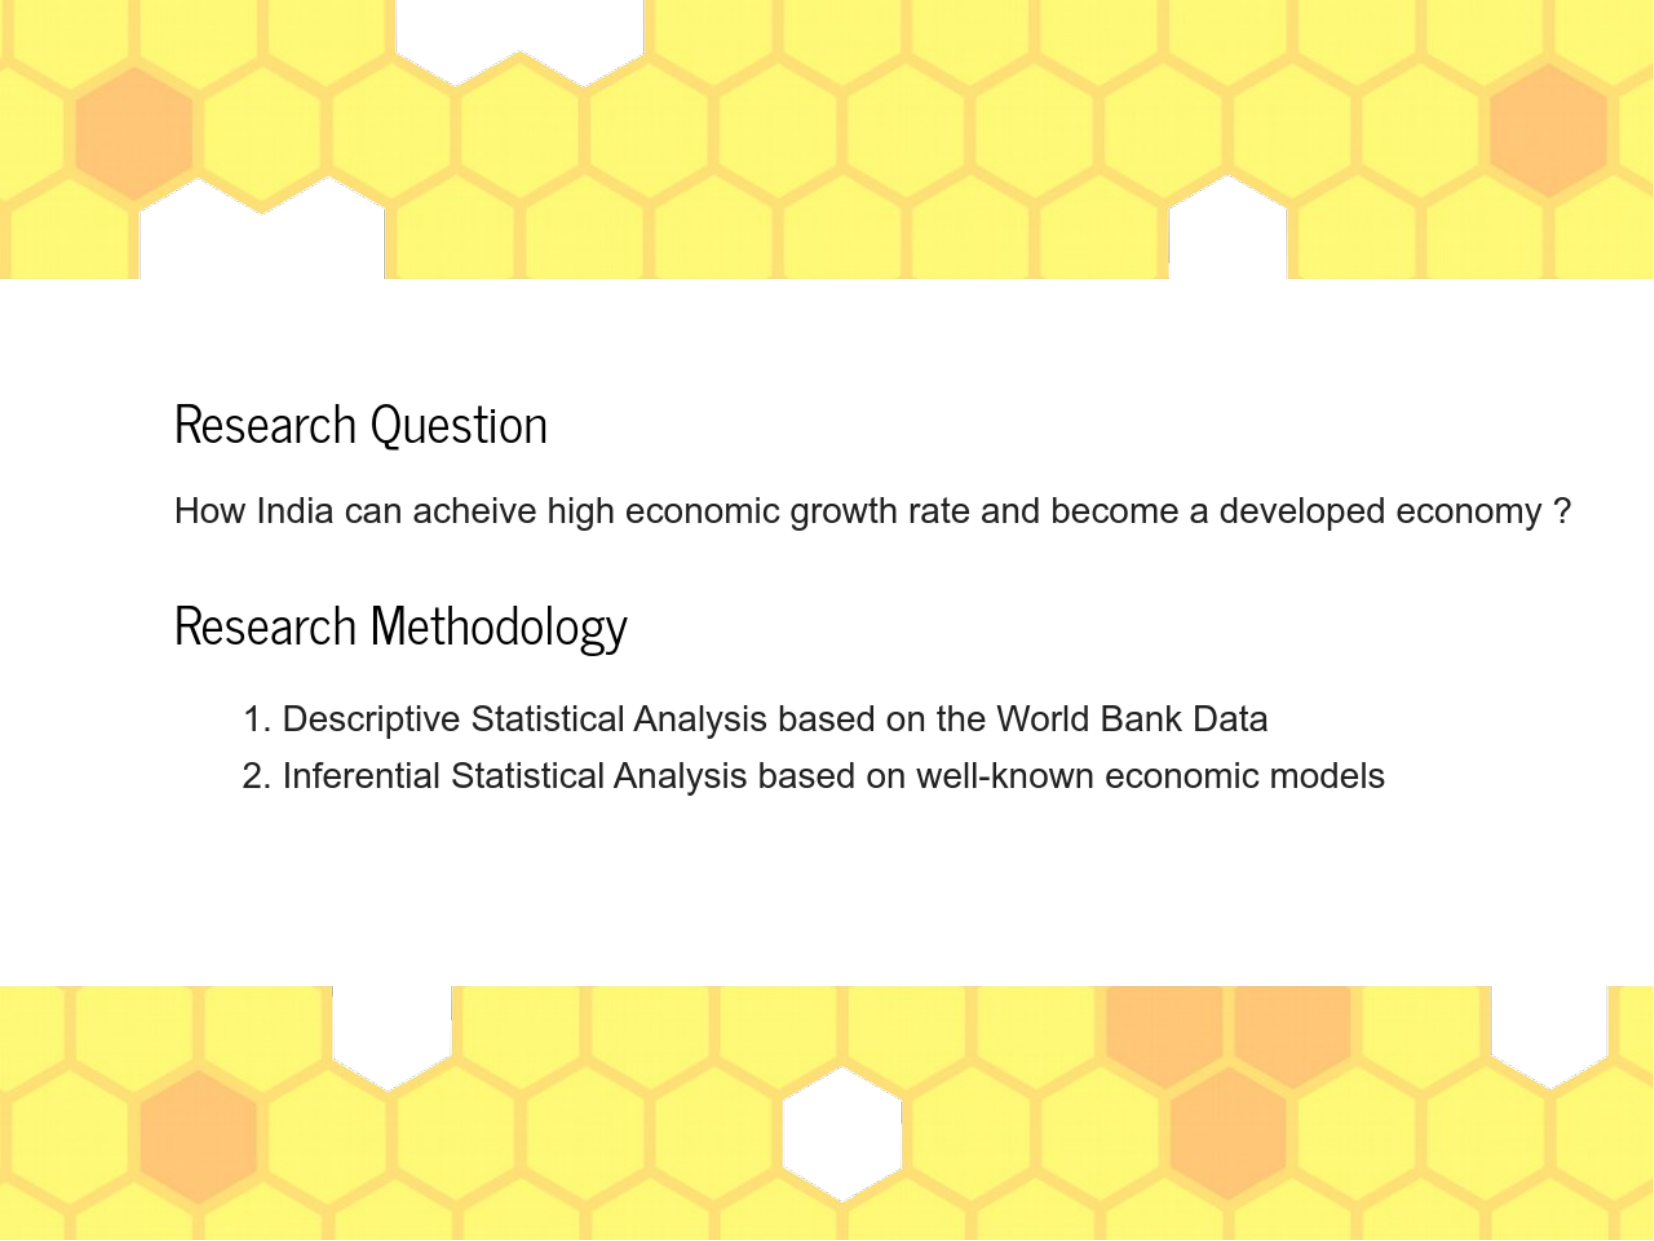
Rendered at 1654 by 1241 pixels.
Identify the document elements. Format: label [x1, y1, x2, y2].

picture [0, 986, 1654, 1240]
picture [82, 375, 1654, 826]
picture [0, 0, 1654, 279]
